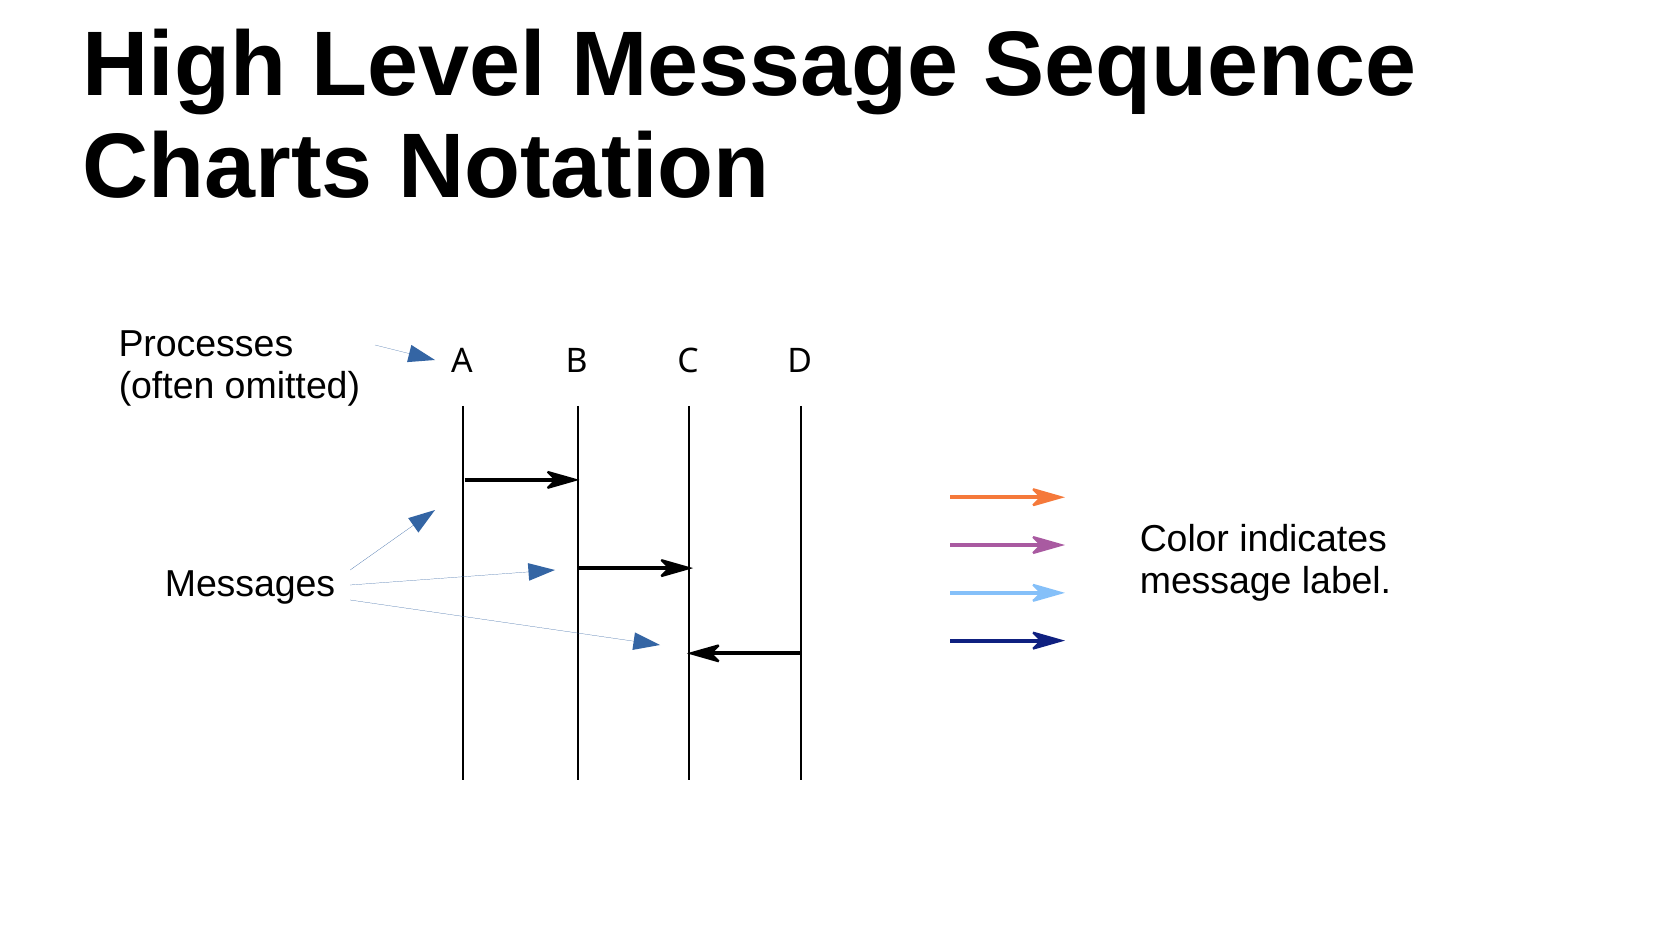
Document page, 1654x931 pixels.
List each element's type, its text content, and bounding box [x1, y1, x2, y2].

text_box Processes (often omitted) [103, 315, 376, 414]
text_box Messages [150, 555, 351, 612]
picture [451, 347, 1066, 781]
text_box Color indicates message label. [1125, 510, 1501, 609]
title High Level Message Sequence Charts Notation [82, 12, 1571, 218]
